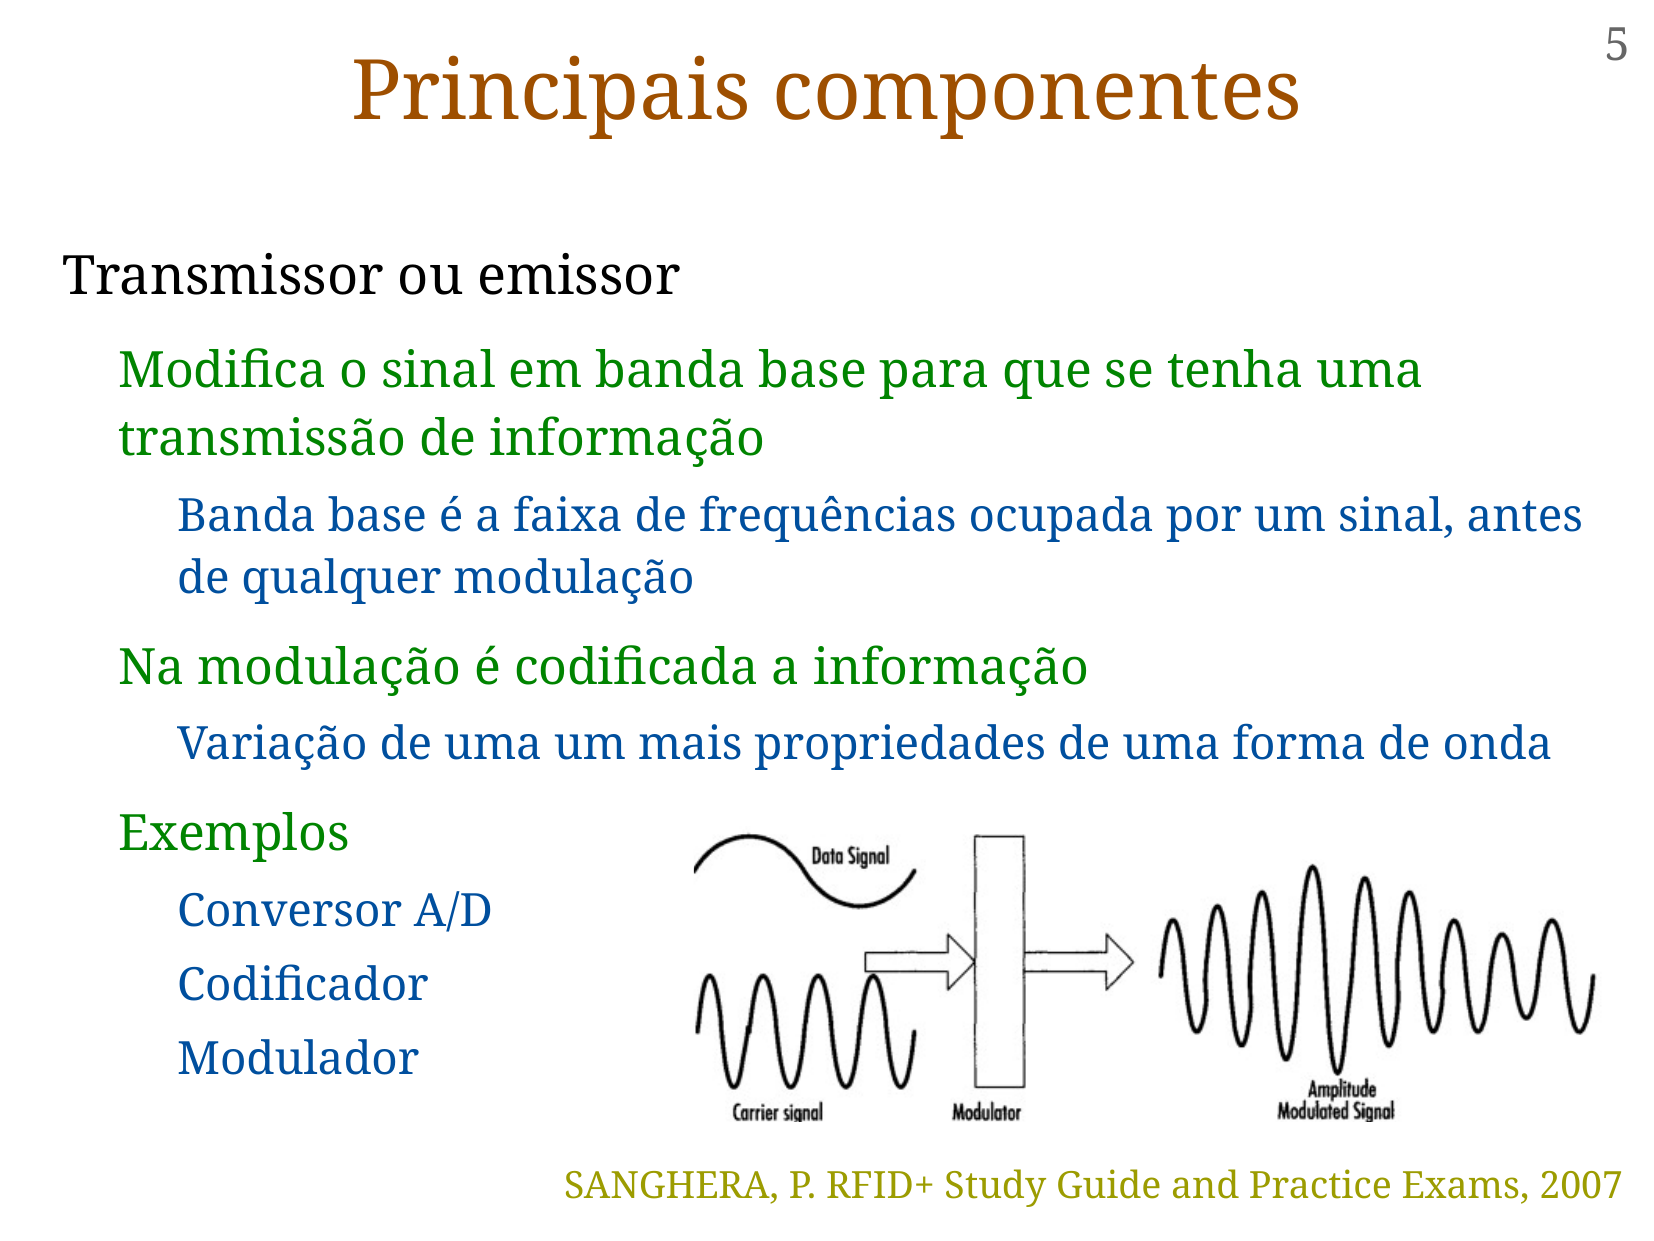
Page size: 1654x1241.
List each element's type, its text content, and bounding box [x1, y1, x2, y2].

picture [693, 826, 1610, 1122]
text_box SANGHERA, P. RFID+ Study Guide and Practice Exams, 2007 [549, 1151, 1639, 1218]
text_box [824, 614, 855, 685]
list Transmissor ou emissor Modifica o sinal em banda base para que se tenha uma transmissão de informação Banda base é a faixa de frequências ocupada por um sinal, antes de qualquer modulação Na modulação é codificada a informação Variação de uma um mais propriedades de uma forma de onda Exemplos Conversor A/D Codificador Modulador [59, 236, 1595, 1211]
title Principais componentes [59, 29, 1595, 148]
